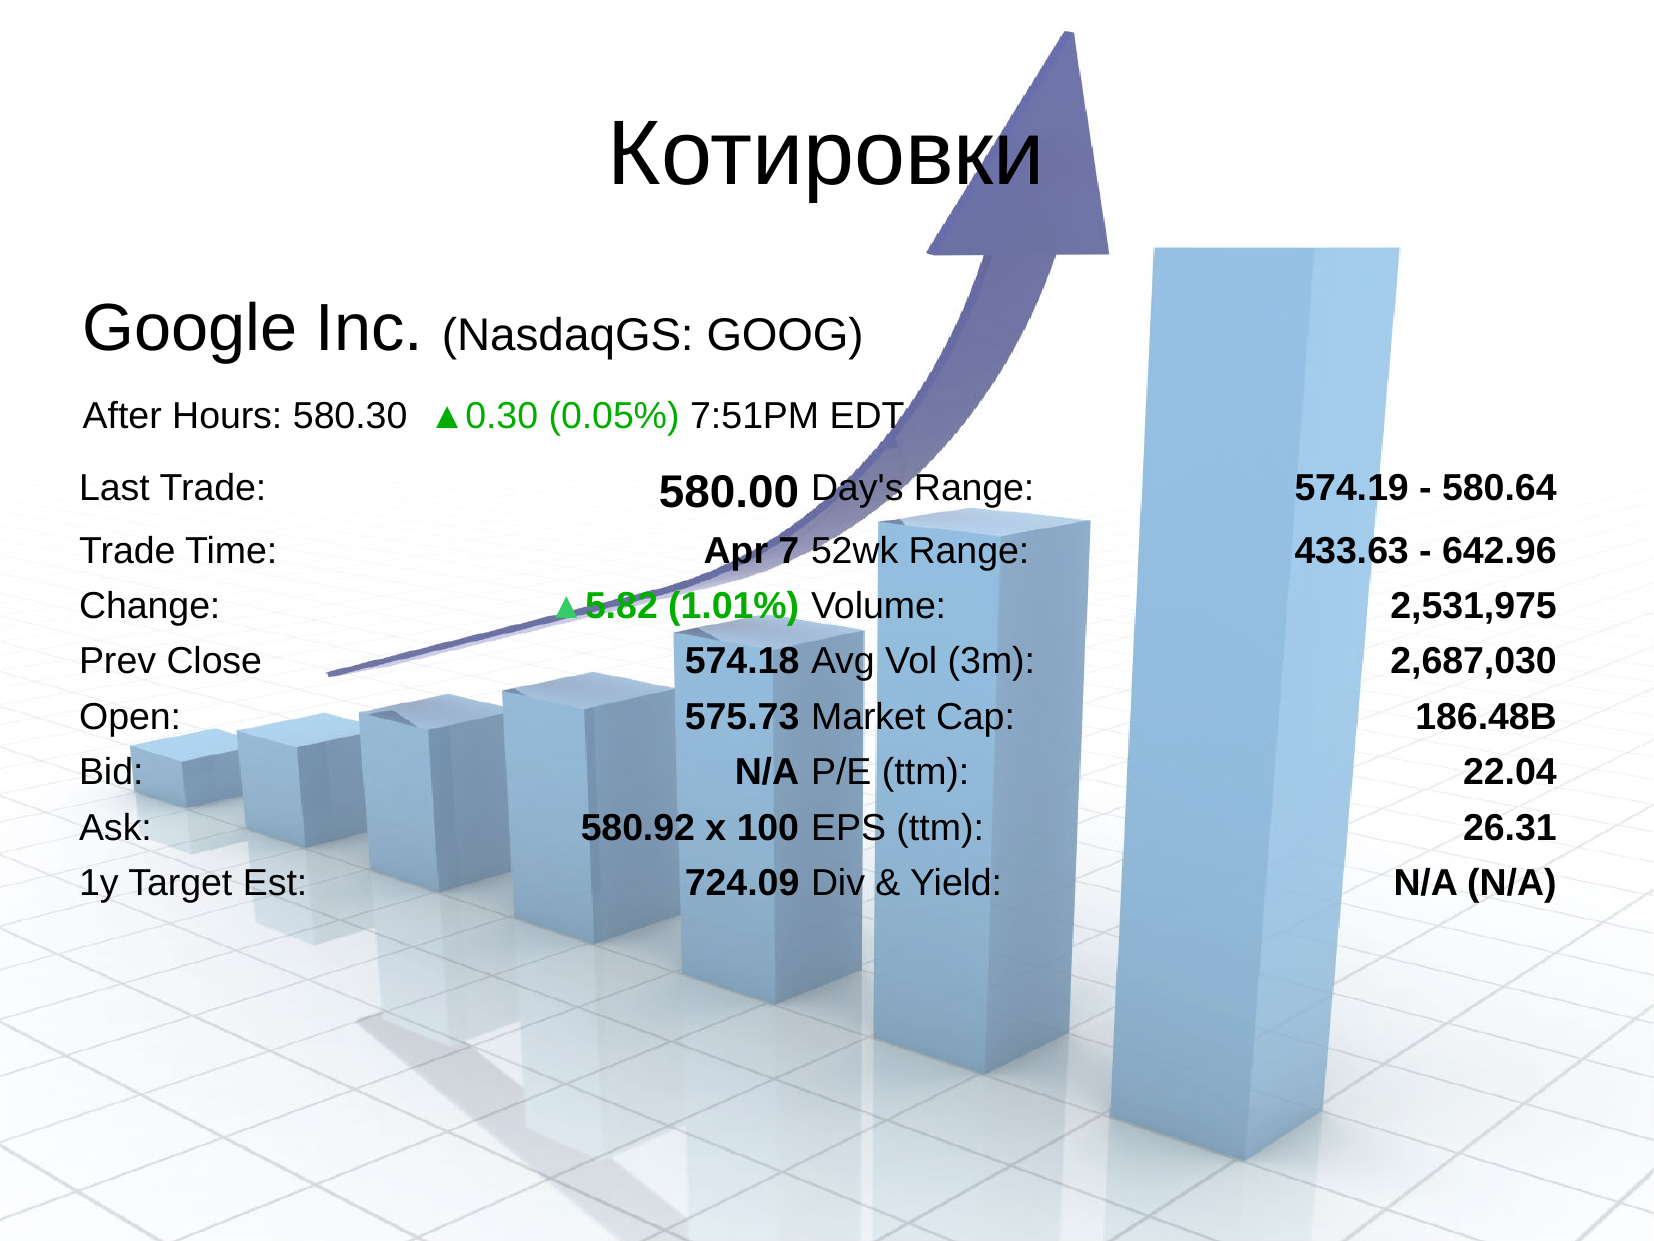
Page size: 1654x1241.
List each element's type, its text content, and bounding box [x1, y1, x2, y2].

table_cell Open: [73, 689, 439, 745]
table_cell ▲5.82 (1.01%) [439, 579, 805, 634]
table_cell EPS (ttm): [805, 800, 1171, 855]
table_header 574.19 - 580.64 [1171, 460, 1563, 523]
table_cell 1y Target Est: [73, 855, 439, 911]
table_header Last Trade: [73, 460, 439, 523]
table_cell Prev Close [73, 634, 439, 689]
table_cell 2,687,030 [1171, 634, 1563, 689]
table_header Day's Range: [805, 460, 1171, 523]
table_cell Trade Time: [73, 523, 439, 579]
table_cell Div & Yield: [805, 855, 1171, 911]
table_cell 22.04 [1171, 745, 1563, 800]
table_cell N/A [439, 745, 805, 800]
table_cell Change: [73, 579, 439, 634]
table_cell 575.73 [439, 689, 805, 745]
table_cell 433.63 - 642.96 [1171, 523, 1563, 579]
table_cell 52wk Range: [805, 523, 1171, 579]
table_header 580.00 [439, 460, 805, 523]
table_cell 2,531,975 [1171, 579, 1563, 634]
table_cell Apr 7 [439, 523, 805, 579]
table_cell P/E (ttm): [805, 745, 1171, 800]
table_cell Ask: [73, 800, 439, 855]
table_cell Avg Vol (3m): [805, 634, 1171, 689]
picture [0, 0, 1654, 1241]
table_cell Market Cap: [805, 689, 1171, 745]
table_cell Volume: [805, 579, 1171, 634]
table_cell 186.48B [1171, 689, 1563, 745]
table_cell 724.09 [439, 855, 805, 911]
title Котировки [82, 49, 1571, 257]
table_cell N/A (N/A) [1171, 855, 1563, 911]
table_cell 580.92 x 100 [439, 800, 805, 855]
list Google Inc. (NasdaqGS: GOOG) After Hours: 580.30 ▲0.30 (0.05%) 7:51PM EDT [82, 290, 1571, 1109]
table_cell 574.18 [439, 634, 805, 689]
table_cell 26.31 [1171, 800, 1563, 855]
table_cell Bid: [73, 745, 439, 800]
